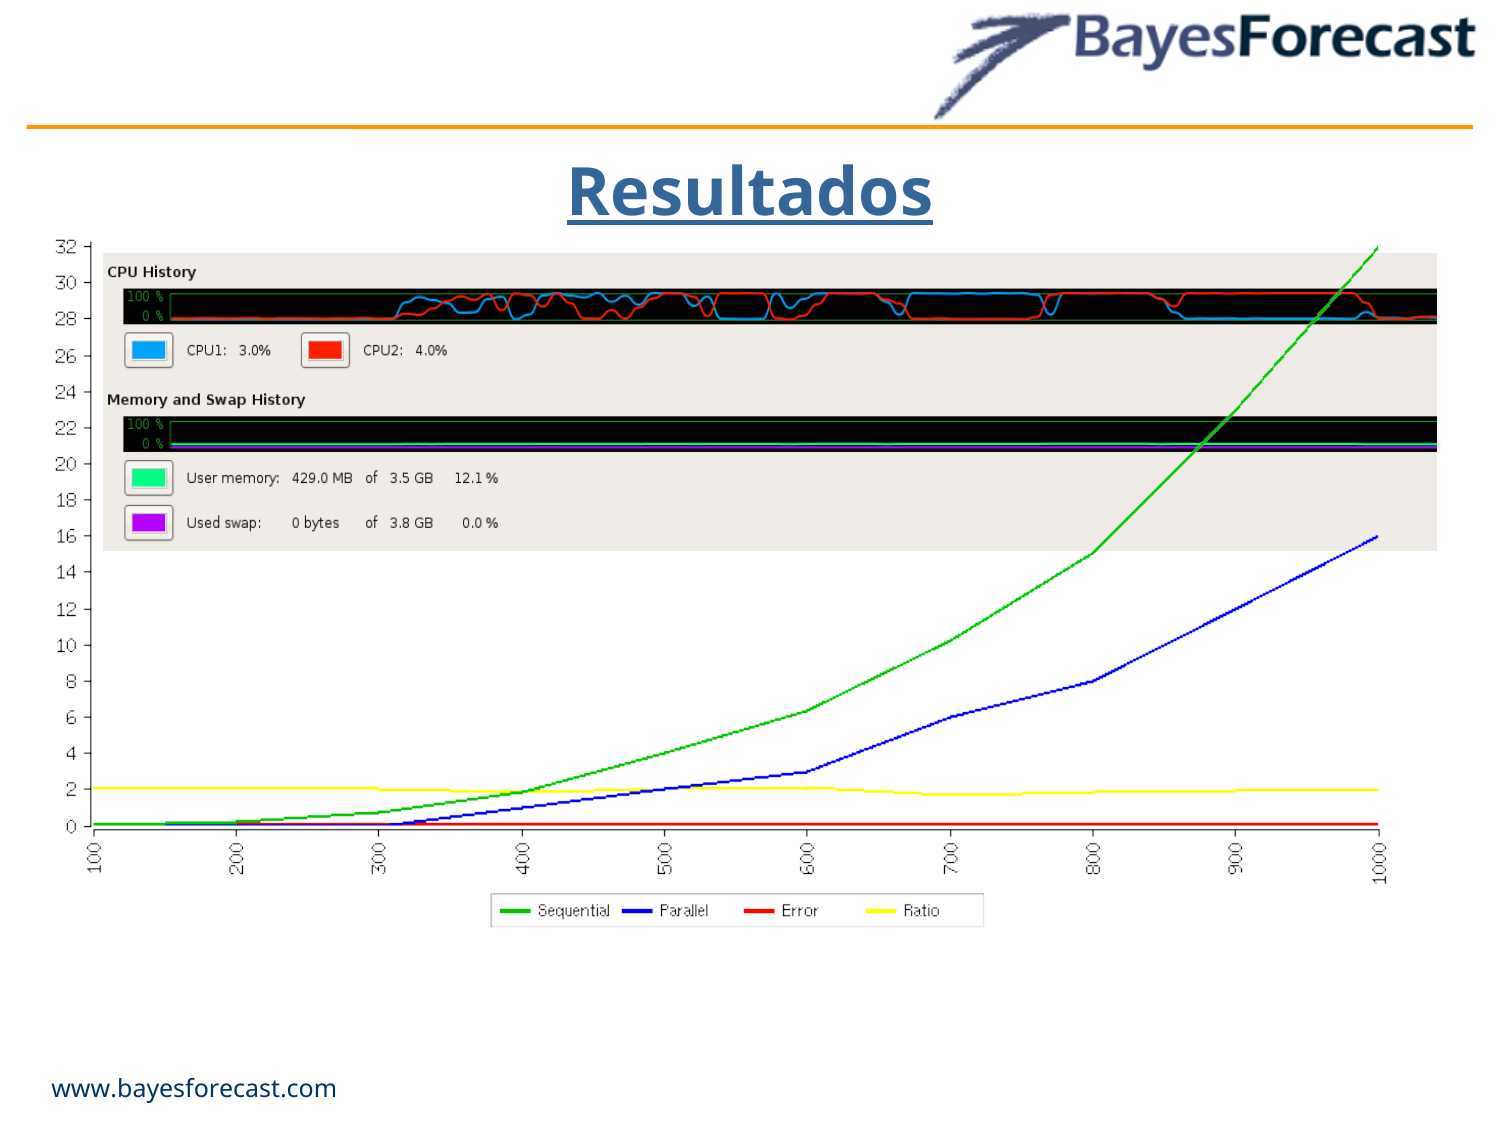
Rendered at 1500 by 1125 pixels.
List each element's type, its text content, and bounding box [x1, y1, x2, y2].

picture [45, 232, 1437, 934]
text_box Resultados [0, 137, 1500, 241]
